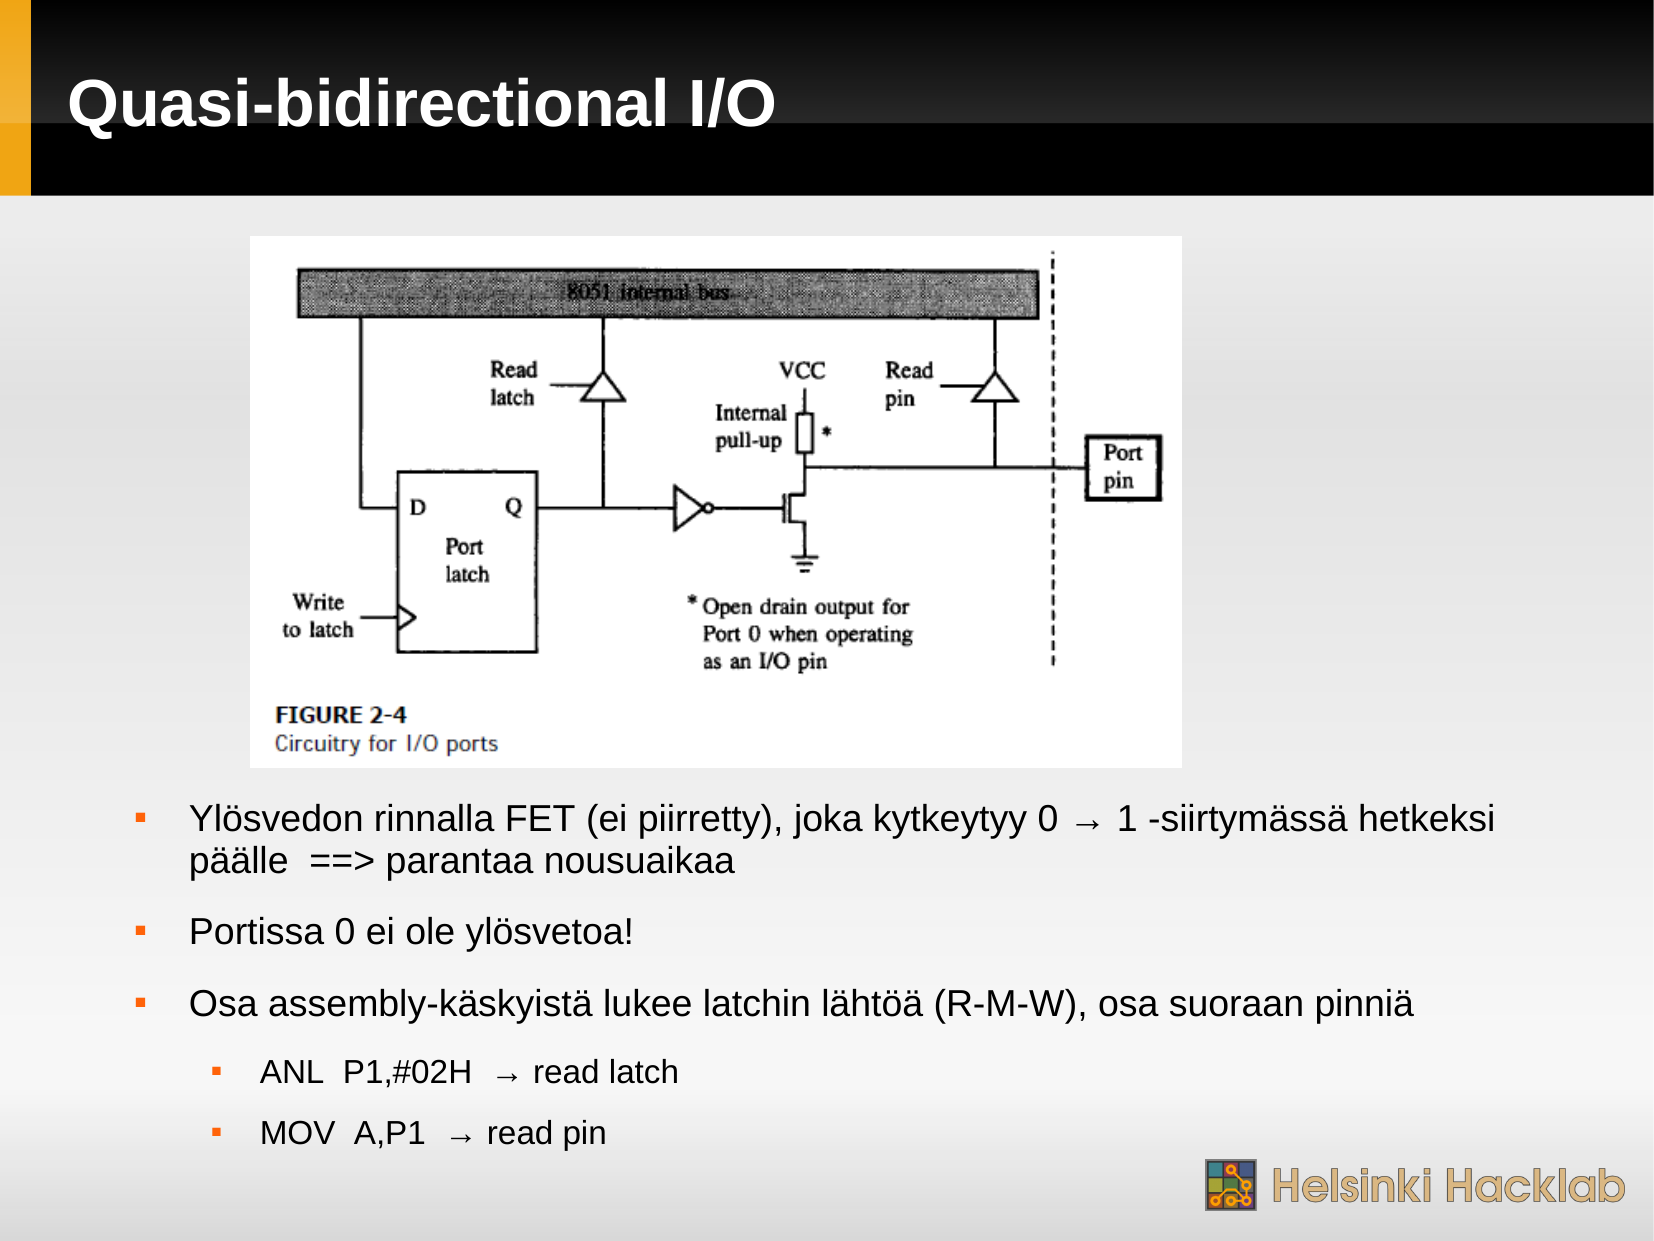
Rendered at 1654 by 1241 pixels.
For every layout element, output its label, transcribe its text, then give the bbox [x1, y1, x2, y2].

picture [0, 0, 1654, 1241]
list Ylösvedon rinnalla FET (ei piirretty), joka kytkeytyy 0 → 1 -siirtymässä hetkeksi päälle ==> parantaa nousuaikaa Portissa 0 ei ole ylösvetoa! Osa assembly-käskyistä lukee latchin lähtöä (R-M-W), osa suoraan pinniä ANL P1,#02H → read latch MOV A,P1 → read pin [118, 797, 1506, 1182]
title Quasi-bidirectional I/O [67, 0, 1556, 208]
